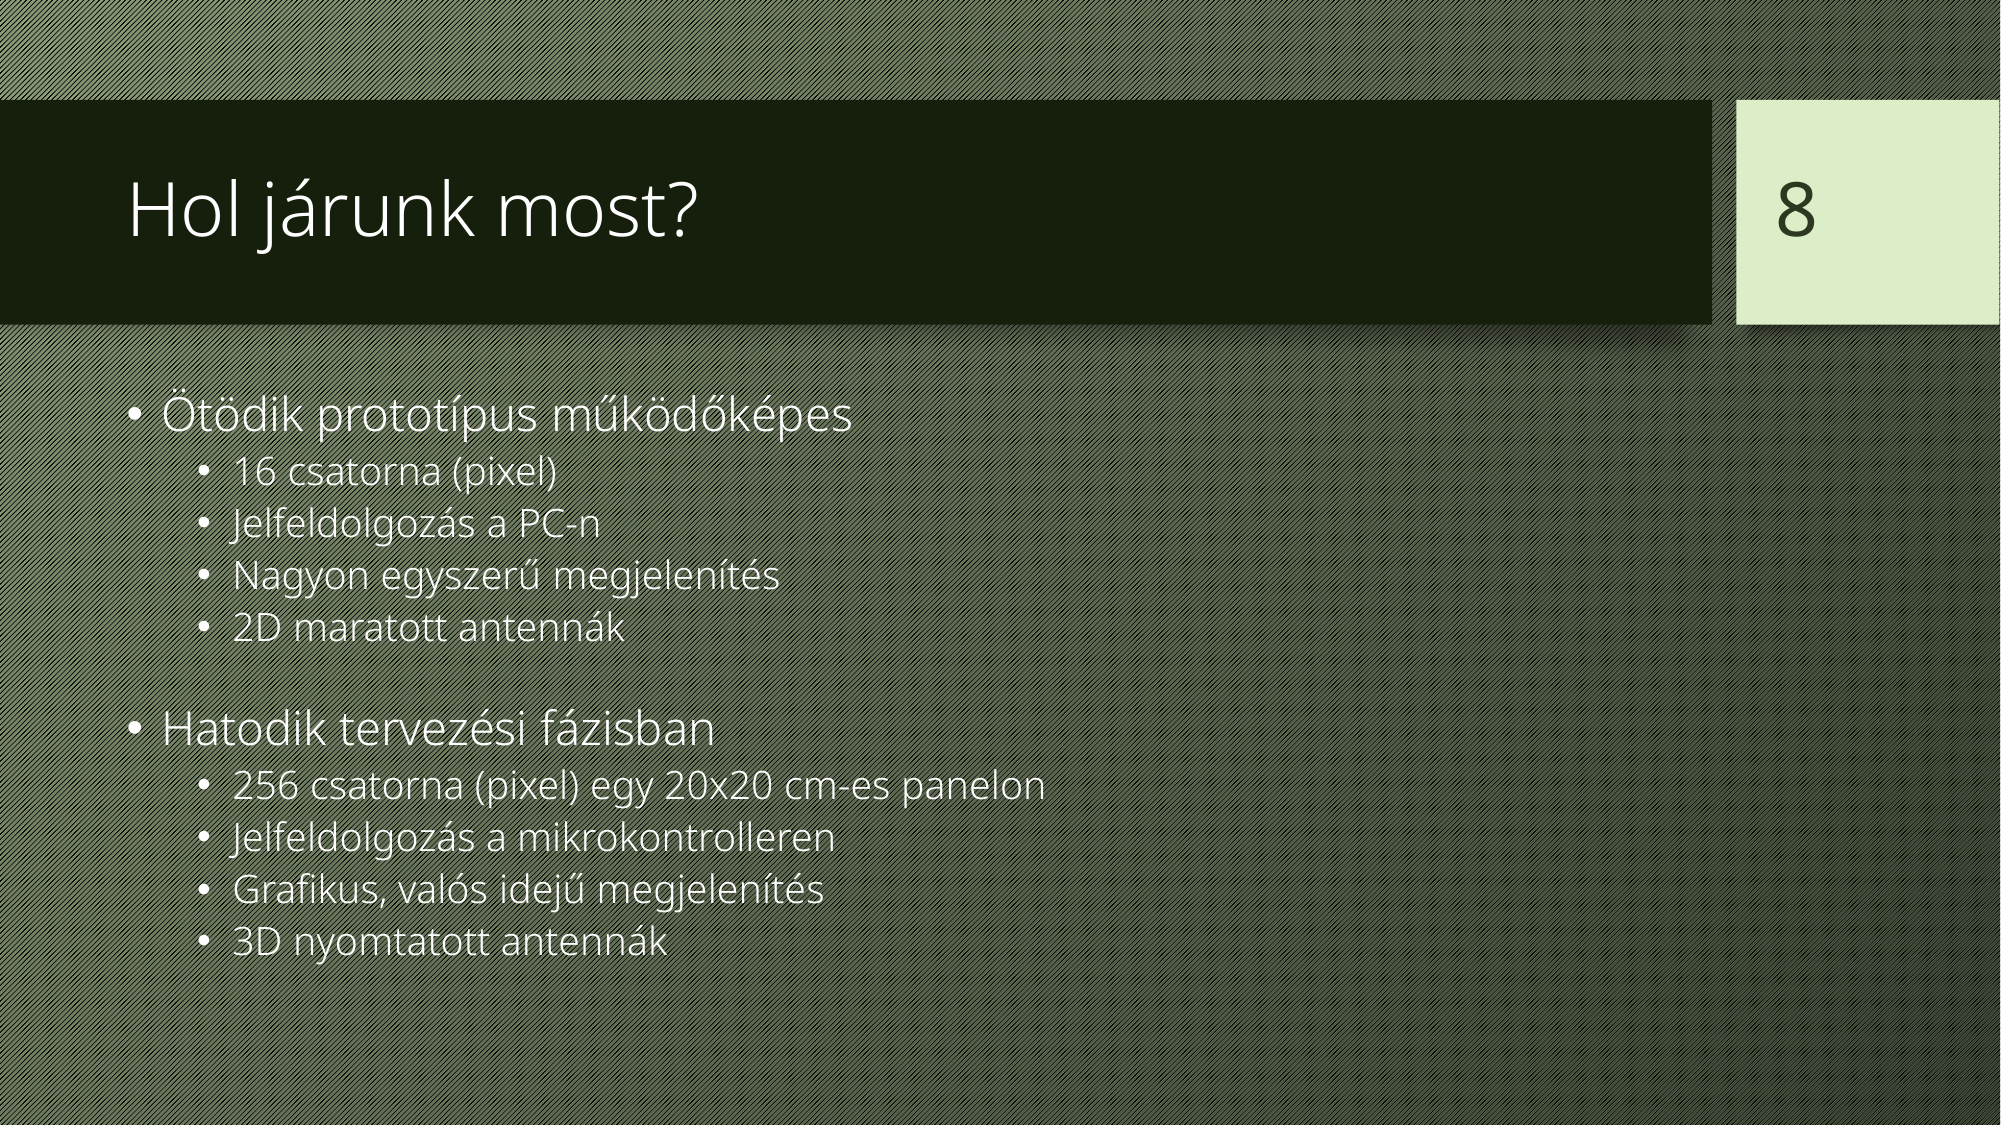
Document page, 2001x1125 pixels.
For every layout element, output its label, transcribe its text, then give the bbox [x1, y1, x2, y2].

list Ötödik prototípus működőképes 16 csatorna (pixel) Jelfeldolgozás a PC-n Nagyon egyszerű megjelenítés 2D maratott antennák Hatodik tervezési fázisban 256 csatorna (pixel) egy 20x20 cm-es panelon Jelfeldolgozás a mikrokontrolleren Grafikus, valós idejű megjelenítés 3D nyomtatott antennák [111, 383, 1689, 974]
title Hol járunk most? [111, 123, 1689, 301]
picture [0, 0, 2001, 1125]
text_box <number> [1760, 123, 1950, 303]
